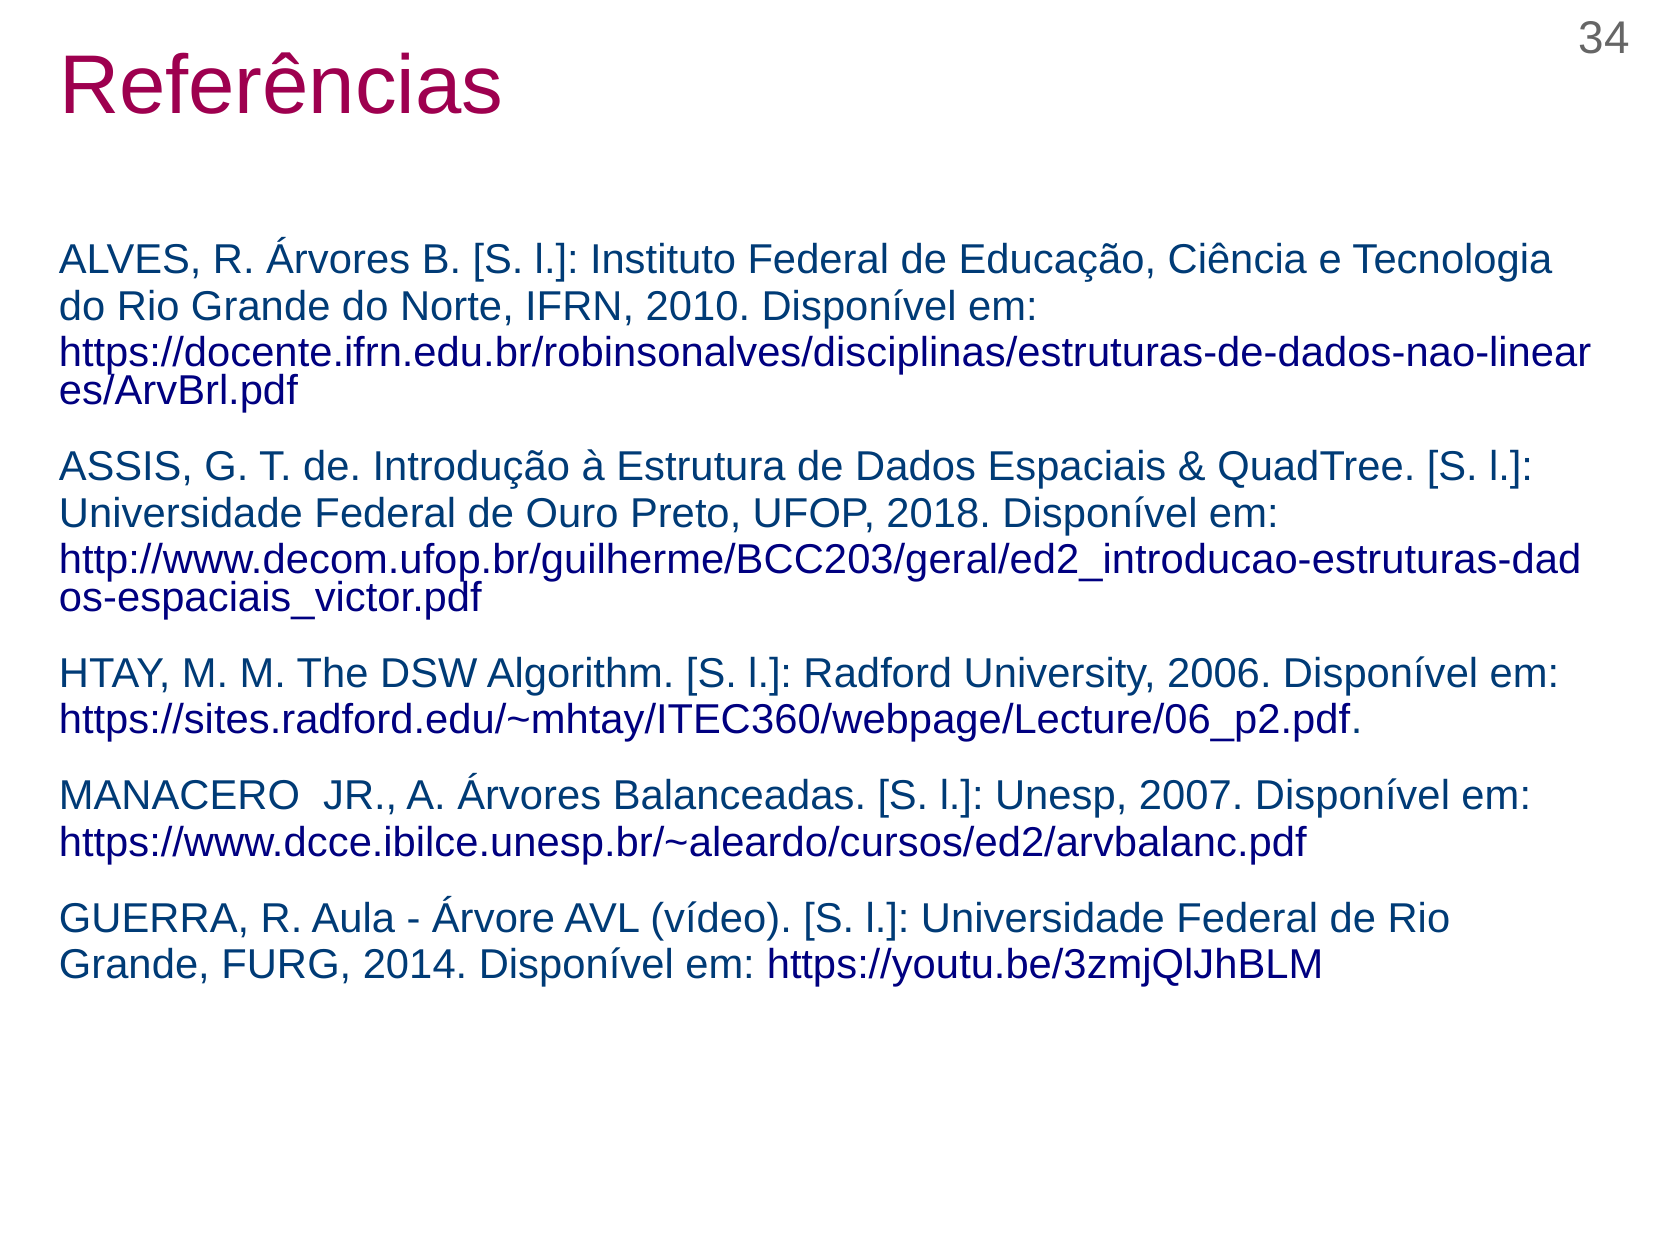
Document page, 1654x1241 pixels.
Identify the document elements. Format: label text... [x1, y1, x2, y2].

title Referências [59, 29, 1595, 148]
list ALVES, R. Árvores B. [S. l.]: Instituto Federal de Educação, Ciência e Tecnologia do Rio Grande do Norte, IFRN, 2010. Disponível em: https://docente.ifrn.edu.br/robinsonalves/disciplinas/estruturas-de-dados-nao-lineares/ArvBrl.pdf ASSIS, G. T. de. Introdução à Estrutura de Dados Espaciais & QuadTree. [S. l.]: Universidade Federal de Ouro Preto, UFOP, 2018. Disponível em: http://www.decom.ufop.br/guilherme/BCC203/geral/ed2_introducao-estruturas-dados-espaciais_victor.pdf HTAY, M. M. The DSW Algorithm. [S. l.]: Radford University, 2006. Disponível em: https://sites.radford.edu/~mhtay/ITEC360/webpage/Lecture/06_p2.pdf. MANACERO JR., A. Árvores Balanceadas. [S. l.]: Unesp, 2007. Disponível em: https://www.dcce.ibilce.unesp.br/~aleardo/cursos/ed2/arvbalanc.pdf GUERRA, R. Aula - Árvore AVL (vídeo). [S. l.]: Universidade Federal de Rio Grande, FURG, 2014. Disponível em: https://youtu.be/3zmjQlJhBLM [59, 236, 1595, 1211]
